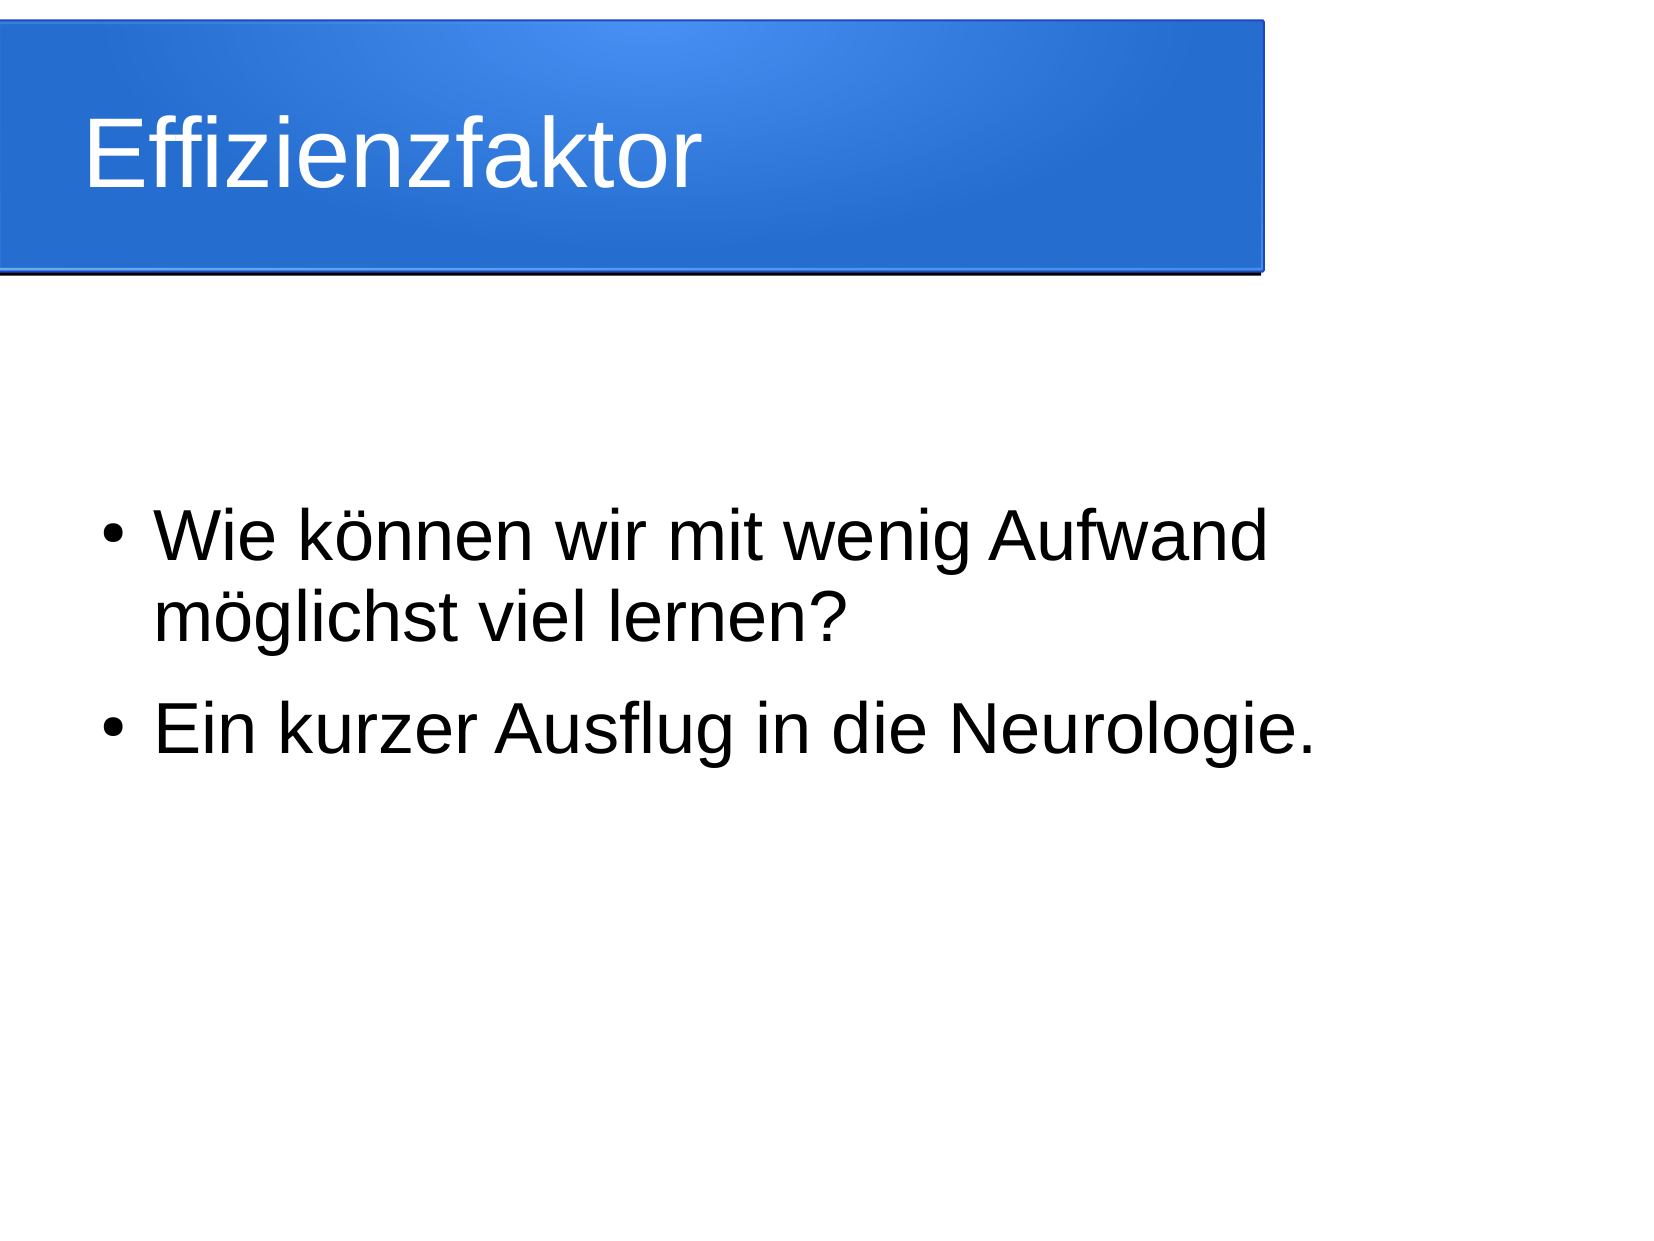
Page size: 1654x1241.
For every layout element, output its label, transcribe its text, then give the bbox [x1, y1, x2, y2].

list Wie können wir mit wenig Aufwand möglichst viel lernen? Ein kurzer Ausflug in die Neurologie. [82, 495, 1538, 871]
title Effizienzfaktor [82, 49, 1250, 257]
